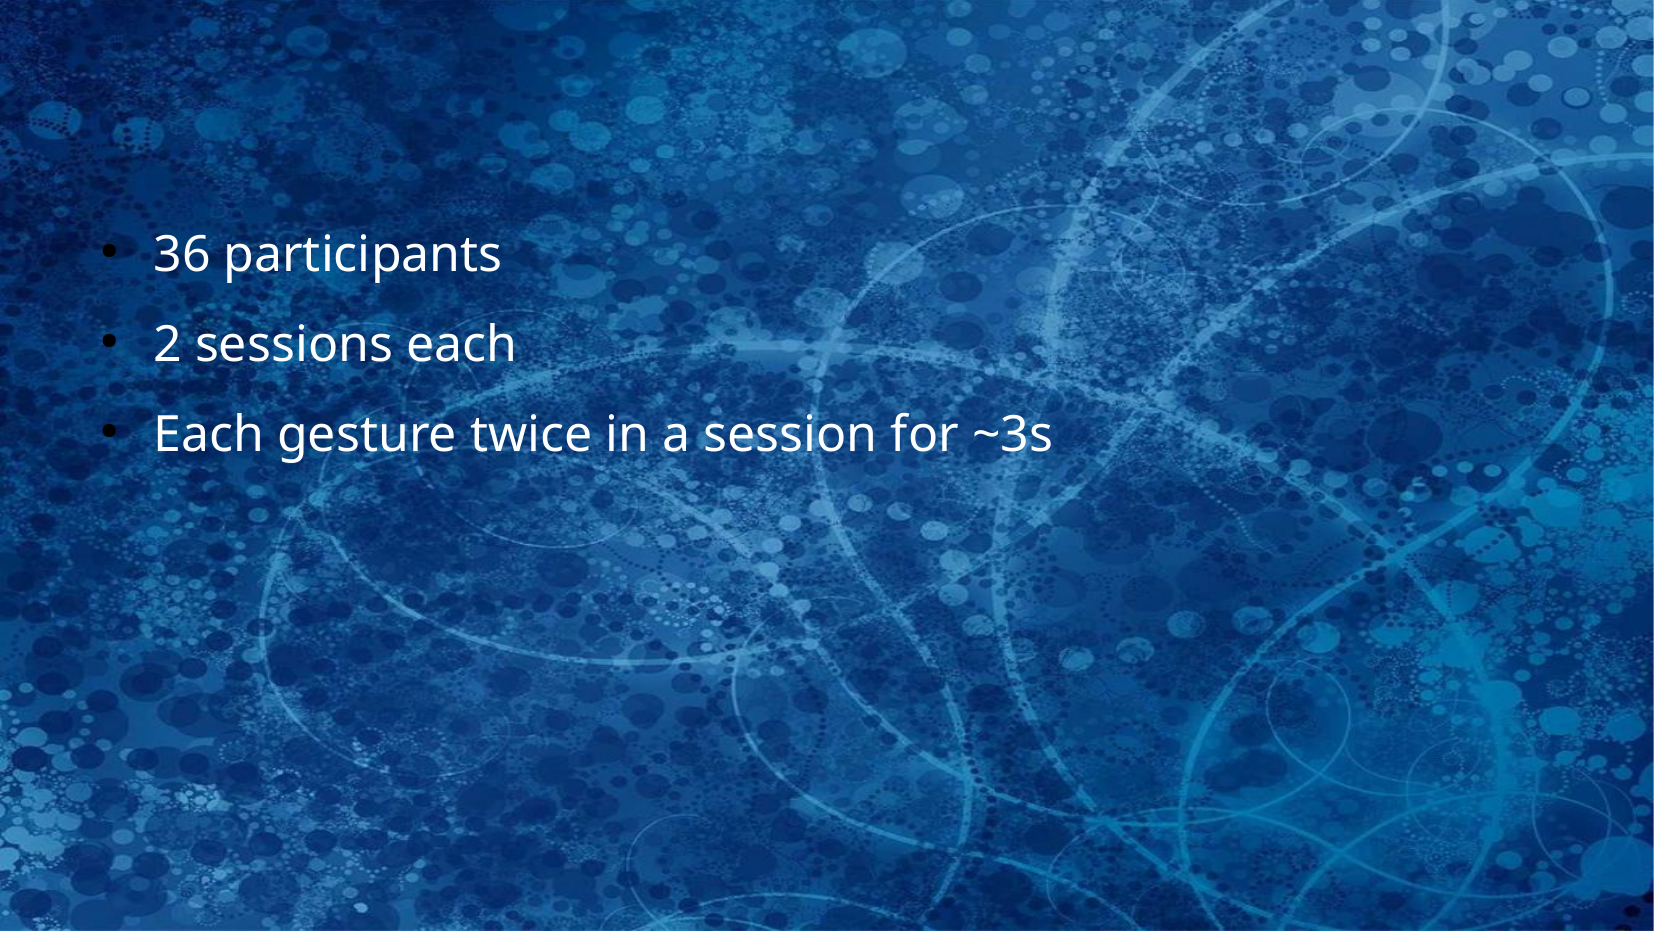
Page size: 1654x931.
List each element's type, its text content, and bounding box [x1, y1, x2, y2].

list 36 participants 2 sessions each Each gesture twice in a session for ~3s [82, 217, 1571, 758]
picture [0, 0, 1654, 931]
